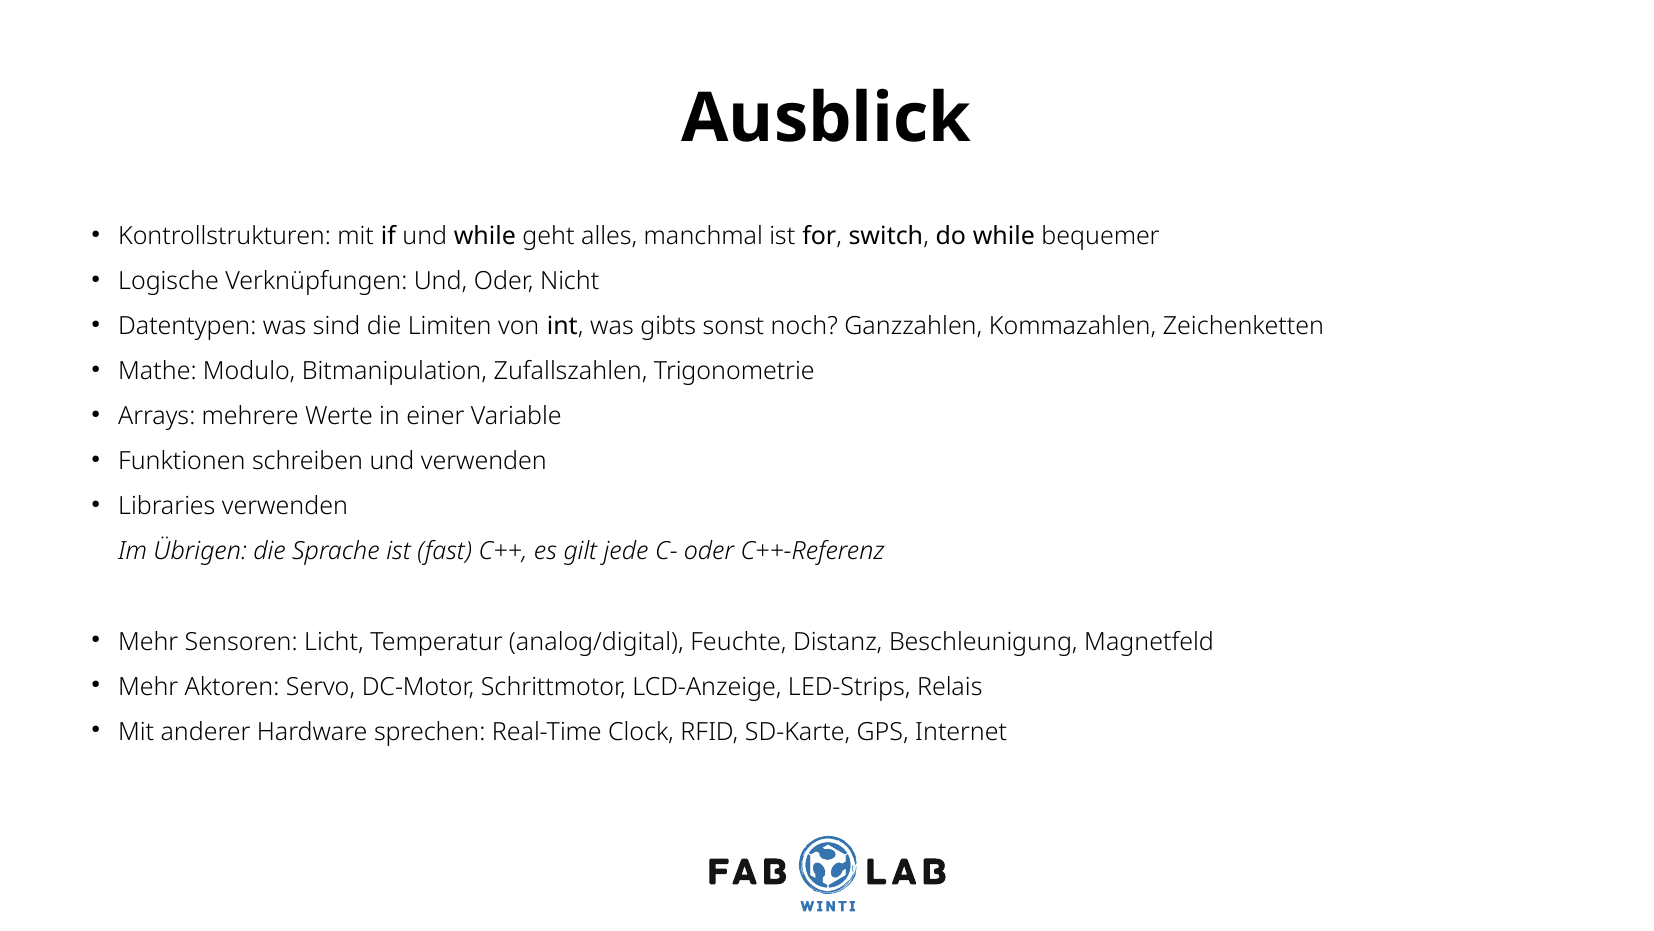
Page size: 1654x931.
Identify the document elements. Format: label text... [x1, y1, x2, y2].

list Kontrollstrukturen: mit if und while geht alles, manchmal ist for, switch, do while bequemer Logische Verknüpfungen: Und, Oder, Nicht Datentypen: was sind die Limiten von int, was gibts sonst noch? Ganzzahlen, Kommazahlen, Zeichenketten Mathe: Modulo, Bitmanipulation, Zufallszahlen, Trigonometrie Arrays: mehrere Werte in einer Variable Funktionen schreiben und verwenden Libraries verwenden Im Übrigen: die Sprache ist (fast) C++, es gilt jede C- oder C++-Referenz Mehr Sensoren: Licht, Temperatur (analog/digital), Feuchte, Distanz, Beschleunigung, Magnetfeld Mehr Aktoren: Servo, DC-Motor, Schrittmotor, LCD-Anzeige, LED-Strips, Relais Mit anderer Hardware sprechen: Real-Time Clock, RFID, SD-Karte, GPS, Internet [82, 217, 1571, 758]
title Ausblick [82, 37, 1571, 193]
